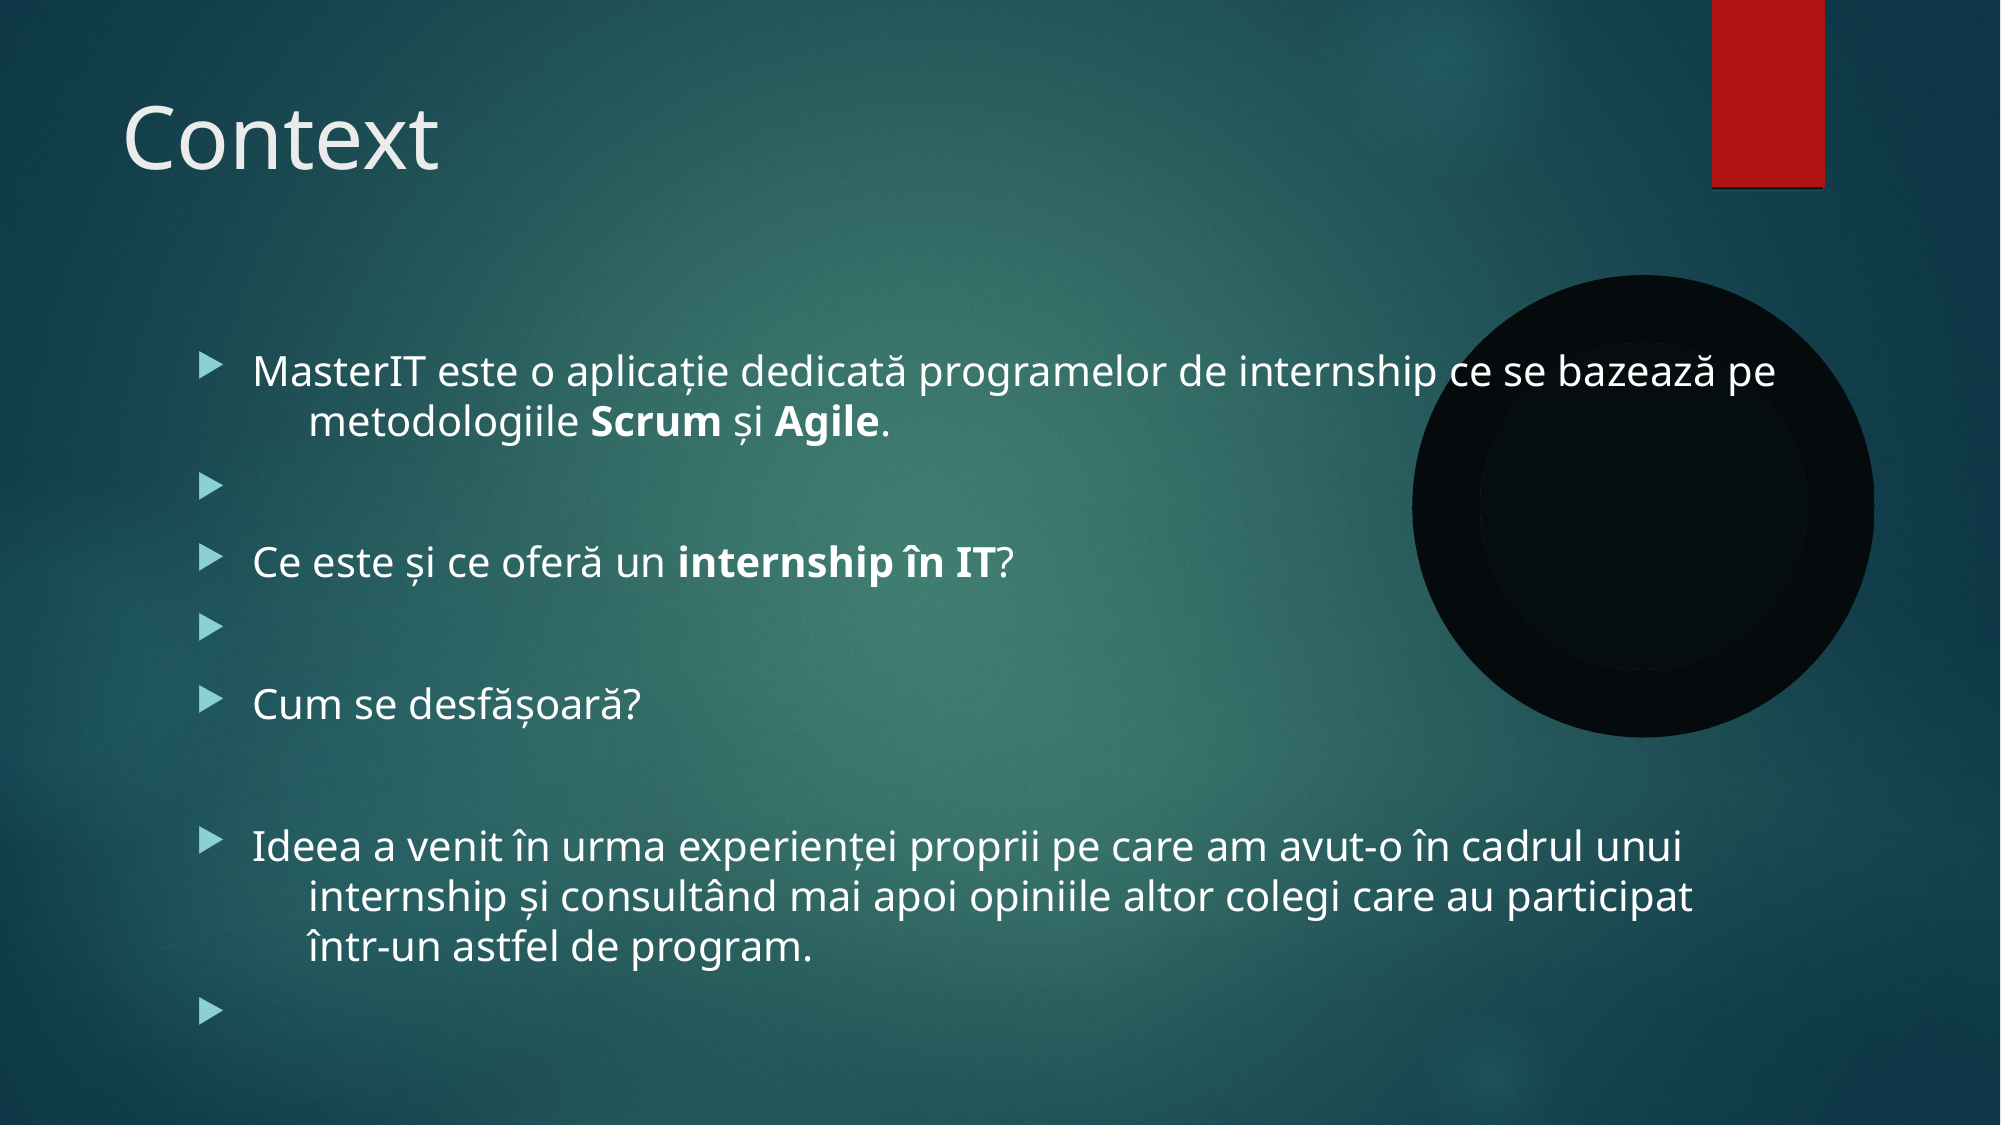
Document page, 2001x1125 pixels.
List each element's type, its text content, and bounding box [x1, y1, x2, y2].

title Context [106, 74, 1649, 305]
list MasterIT este o aplicație dedicată programelor de internship ce se bazează pe metodologiile Scrum și Agile. Ce este și ce oferă un internship în IT? Cum se desfășoară? Ideea a venit în urma experienței proprii pe care am avut-o în cadrul unui internship și consultând mai apoi opiniile altor colegi care au participat într-un astfel de program. [181, 336, 1832, 1026]
